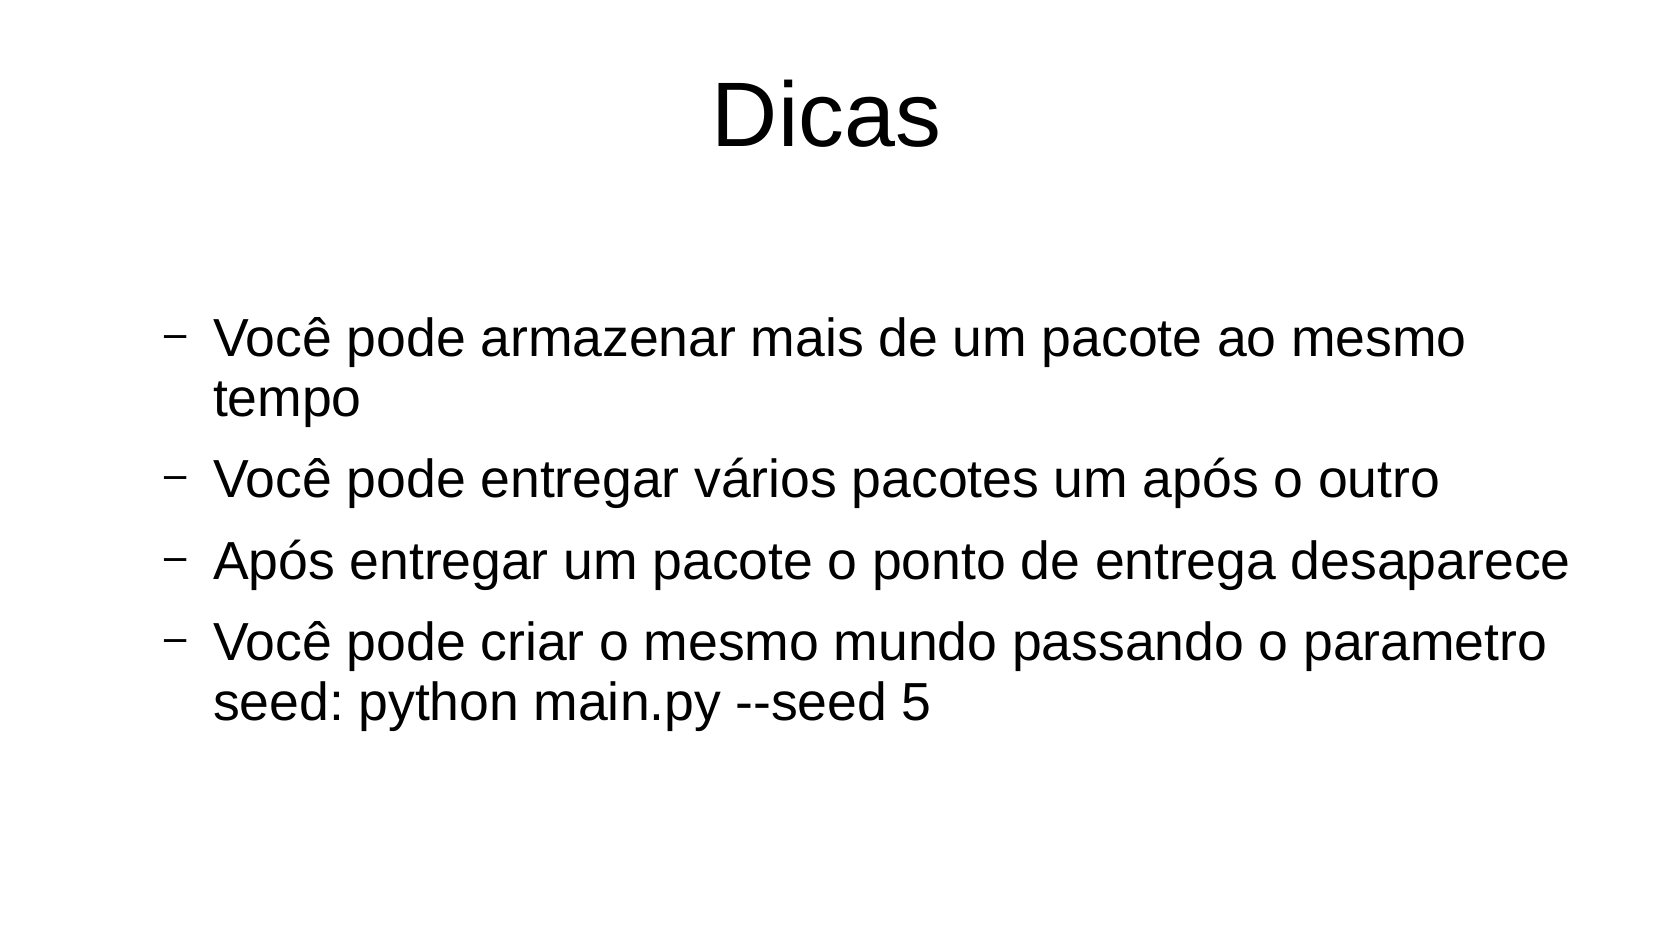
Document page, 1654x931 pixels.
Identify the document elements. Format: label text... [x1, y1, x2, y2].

title Dicas [82, 37, 1571, 193]
list Você pode armazenar mais de um pacote ao mesmo tempo Você pode entregar vários pacotes um após o outro Após entregar um pacote o ponto de entrega desaparece Você pode criar o mesmo mundo passando o parametro seed: python main.py --seed 5 [82, 217, 1571, 758]
